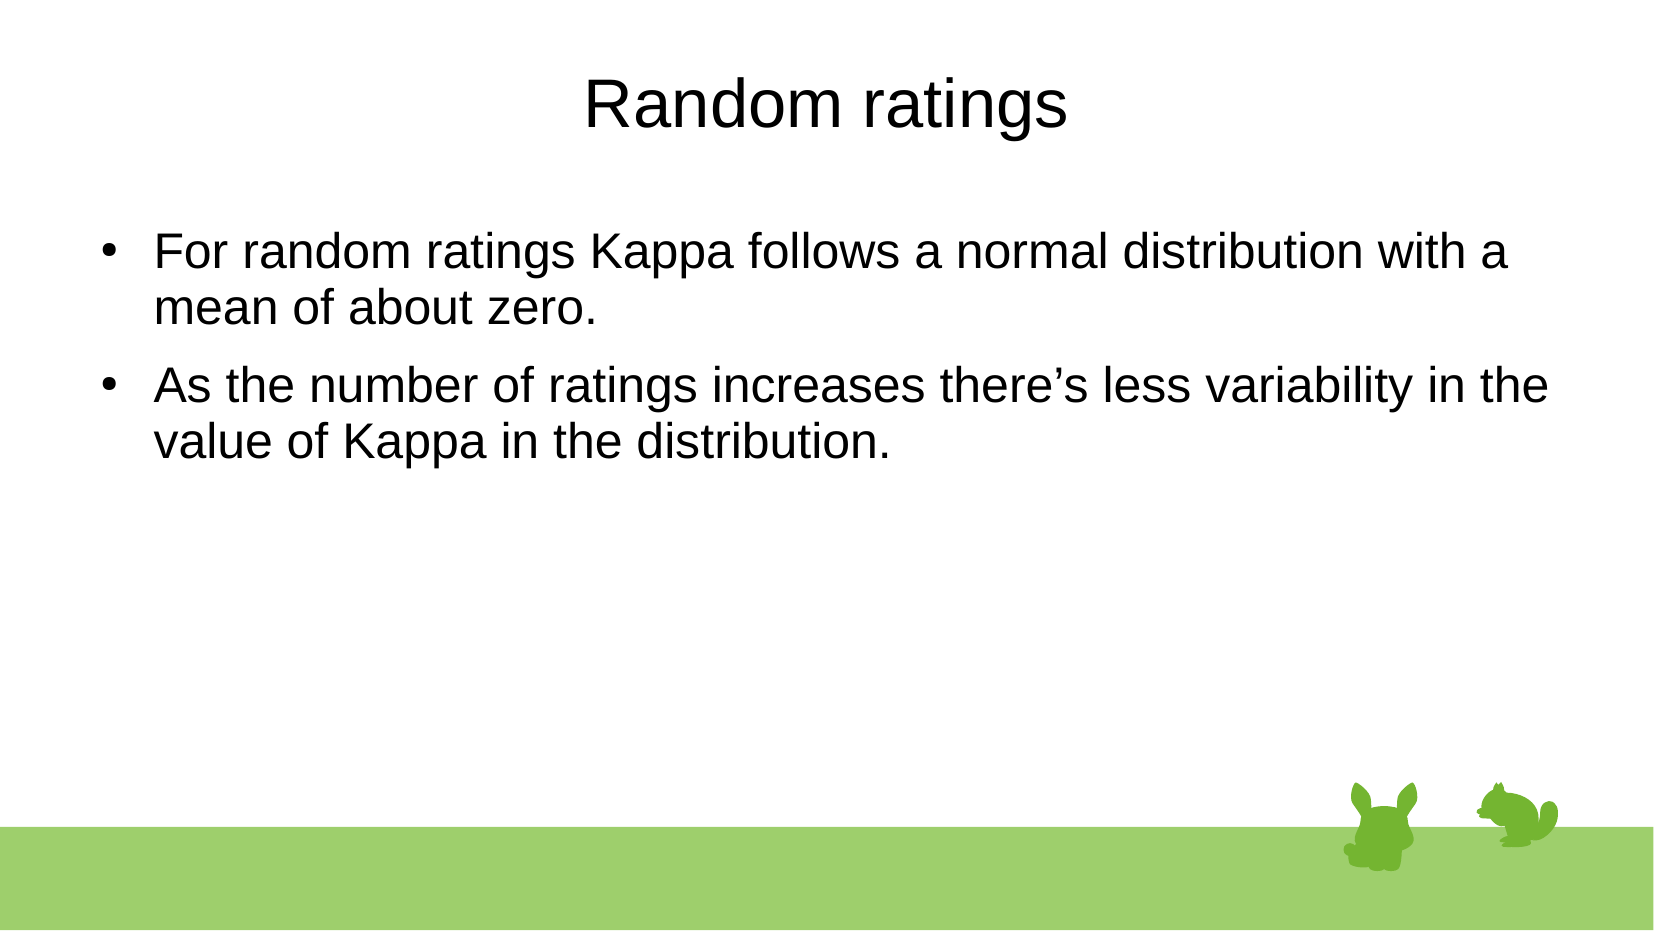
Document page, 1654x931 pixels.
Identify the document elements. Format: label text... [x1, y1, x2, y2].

list For random ratings Kappa follows a normal distribution with a mean of about zero. As the number of ratings increases there’s less variability in the value of Kappa in the distribution. [82, 223, 1571, 763]
title Random ratings [88, 29, 1565, 178]
